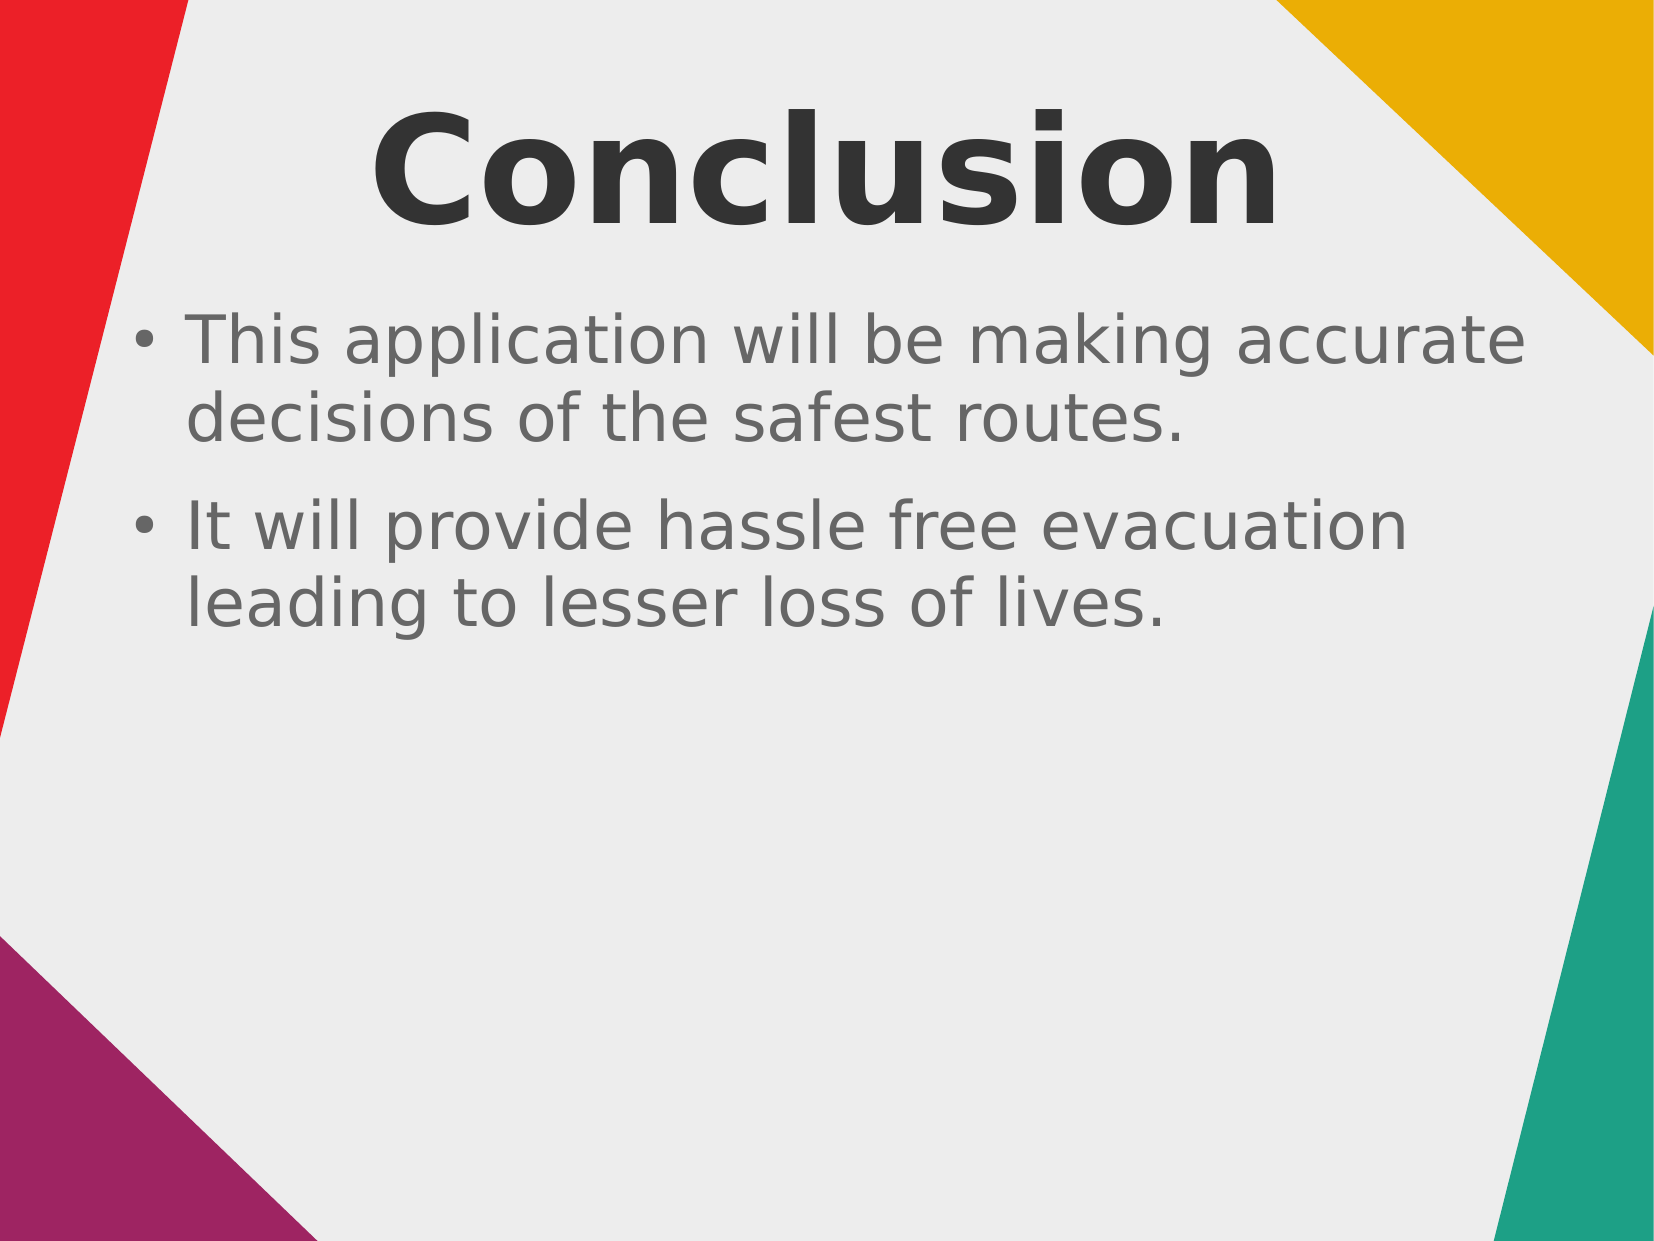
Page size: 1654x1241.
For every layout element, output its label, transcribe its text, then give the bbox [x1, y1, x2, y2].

list This application will be making accurate decisions of the safest routes. It will provide hassle free evacuation leading to lesser loss of lives. [114, 302, 1539, 1033]
title Conclusion [114, 73, 1539, 271]
